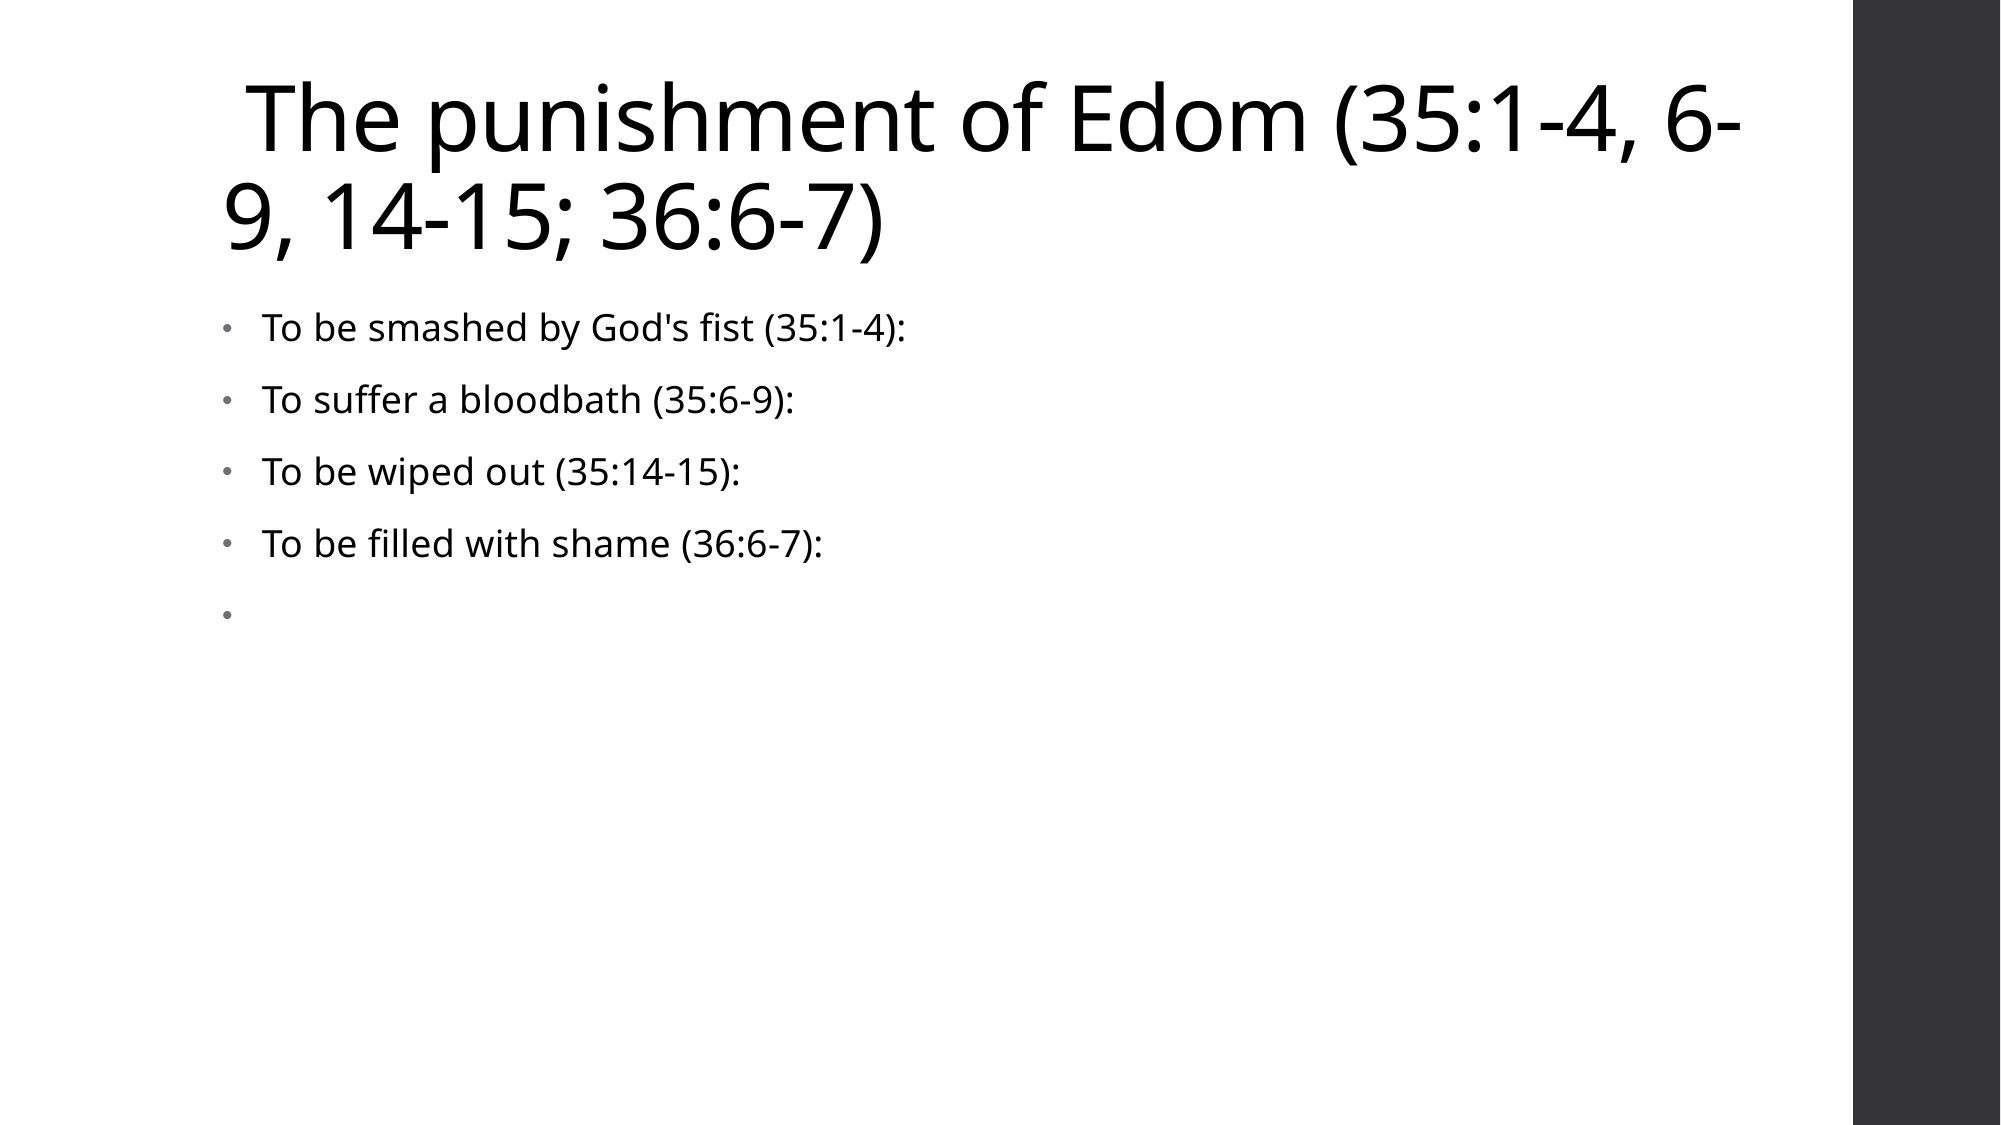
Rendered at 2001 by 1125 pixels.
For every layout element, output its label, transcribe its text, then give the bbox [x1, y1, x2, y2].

title The punishment of Edom (35:1-4, 6-9, 14-15; 36:6-7) [206, 60, 1797, 278]
list To be smashed by God's fist (35:1-4): To suffer a bloodbath (35:6-9): To be wiped out (35:14-15): To be filled with shame (36:6-7): [206, 299, 1617, 1014]
